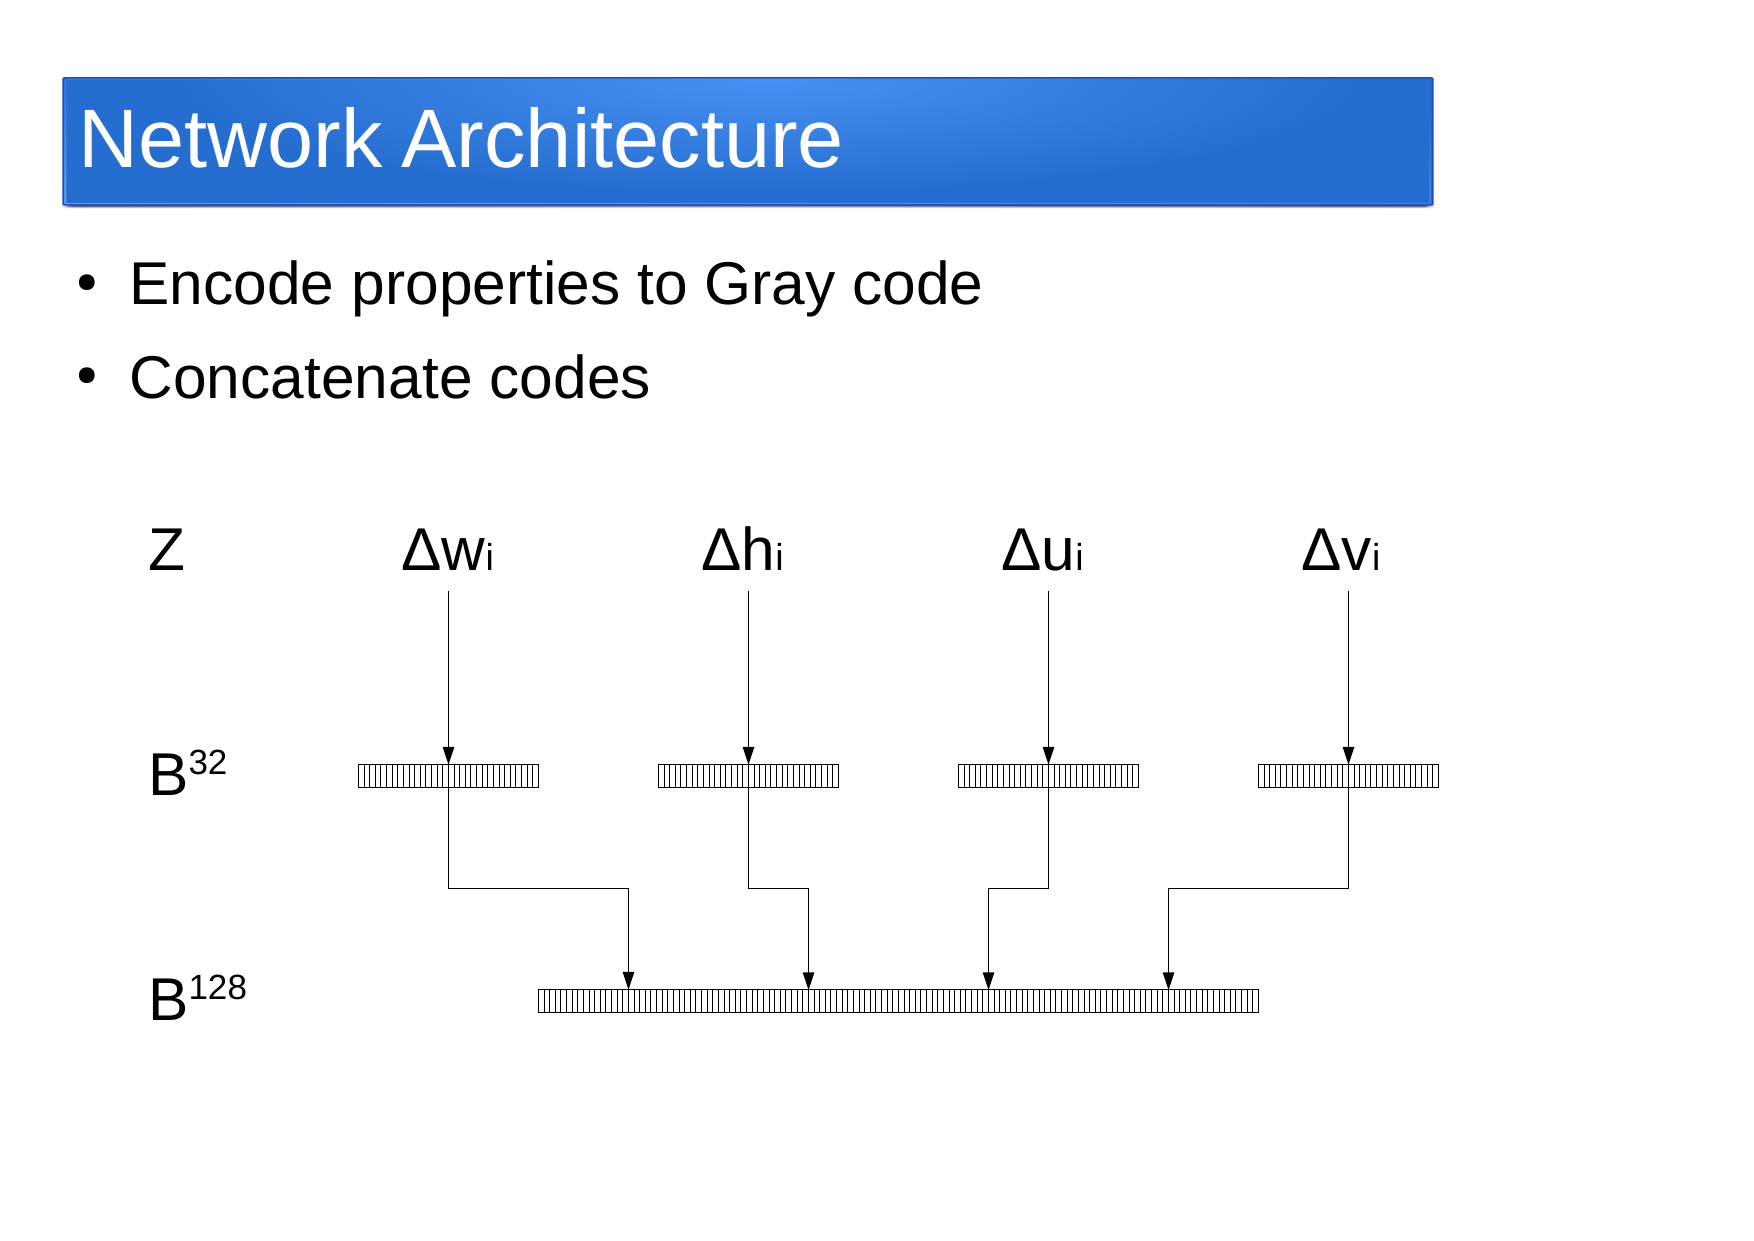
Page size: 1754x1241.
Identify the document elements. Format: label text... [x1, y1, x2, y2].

text_box B128 [133, 958, 276, 1044]
text_box Z [133, 508, 205, 592]
title Network Architecture [78, 80, 1429, 198]
text_box Δwi [386, 508, 511, 592]
list Encode properties to Gray code Concatenate codes [58, 249, 1696, 484]
text_box Δvi [1286, 508, 1411, 592]
text_box Δui [986, 508, 1111, 592]
text_box Δhi [686, 508, 811, 592]
picture [58, 77, 1439, 209]
text_box B32 [133, 733, 252, 819]
